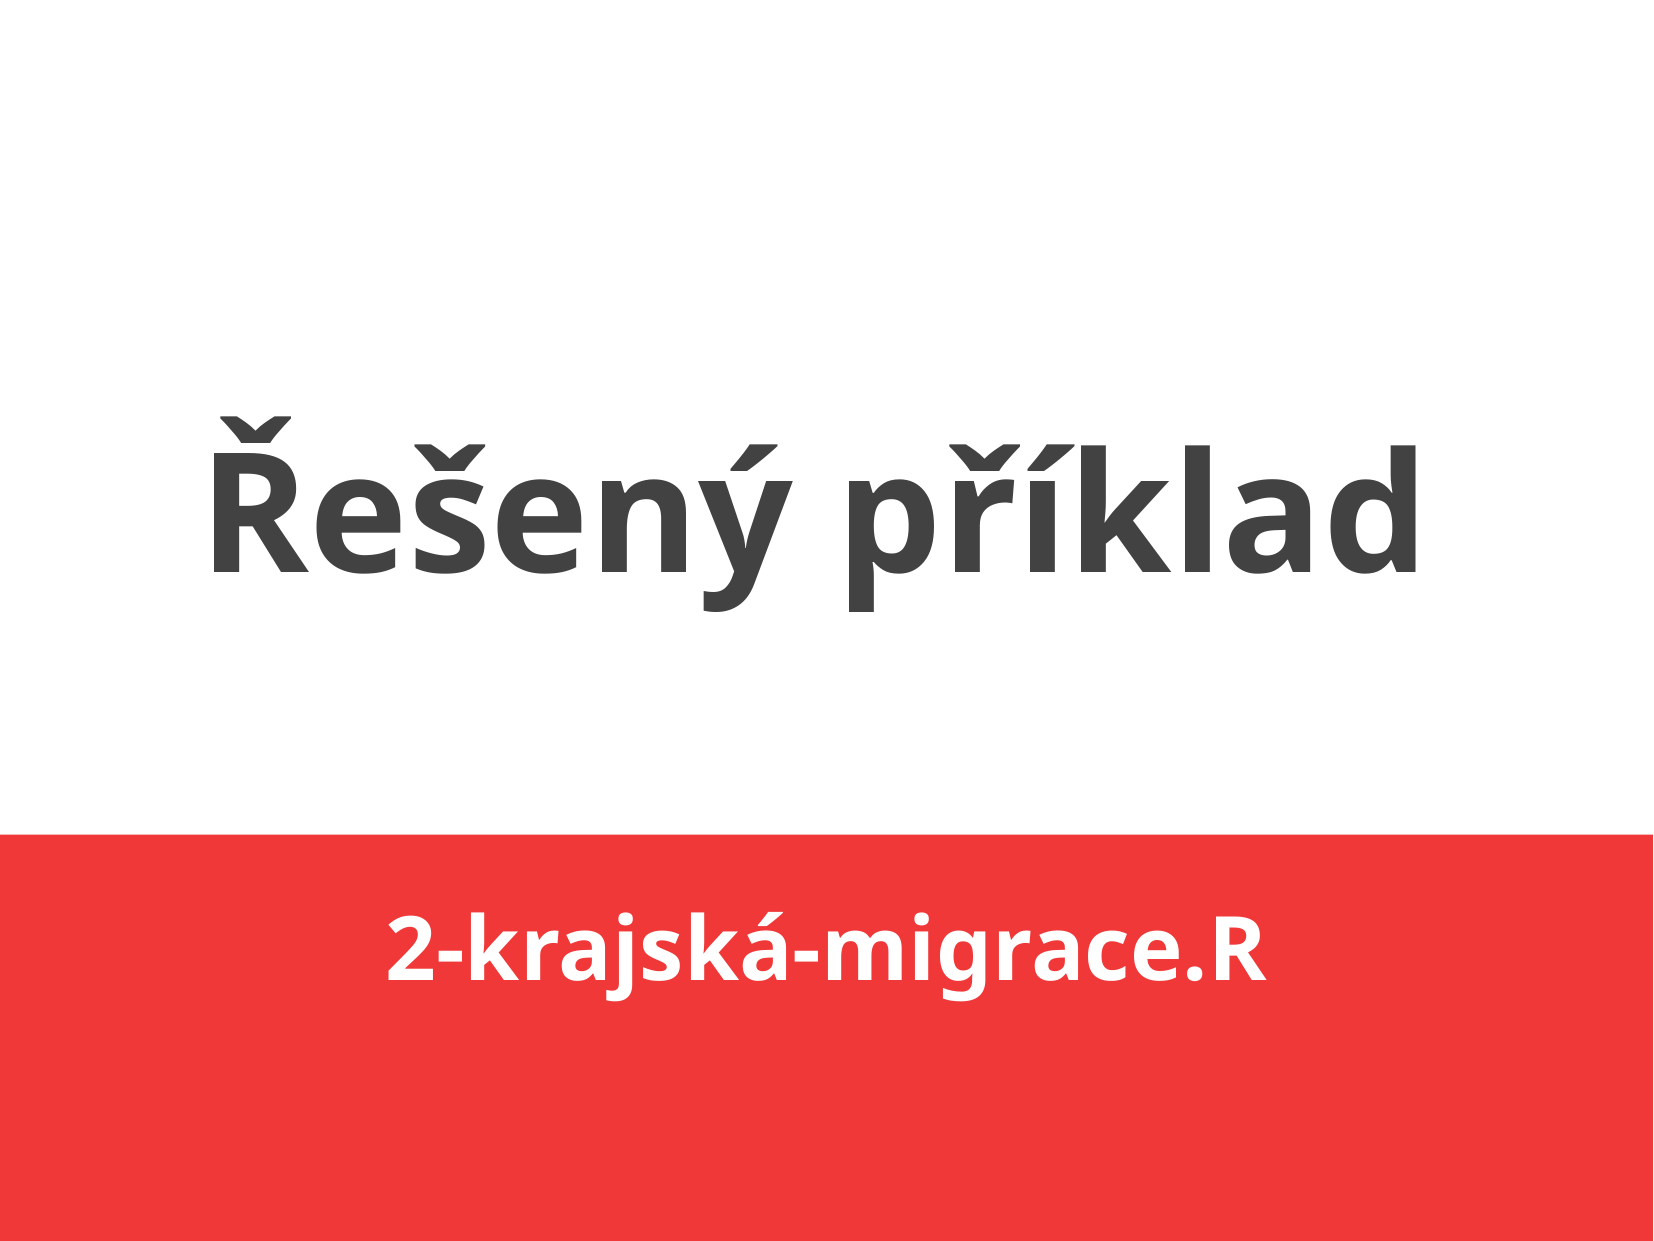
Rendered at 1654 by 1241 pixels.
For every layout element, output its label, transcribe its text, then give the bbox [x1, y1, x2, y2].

title Řešený příklad [70, 327, 1559, 915]
subtitle 2-krajská-migrace.R [82, 881, 1571, 1010]
